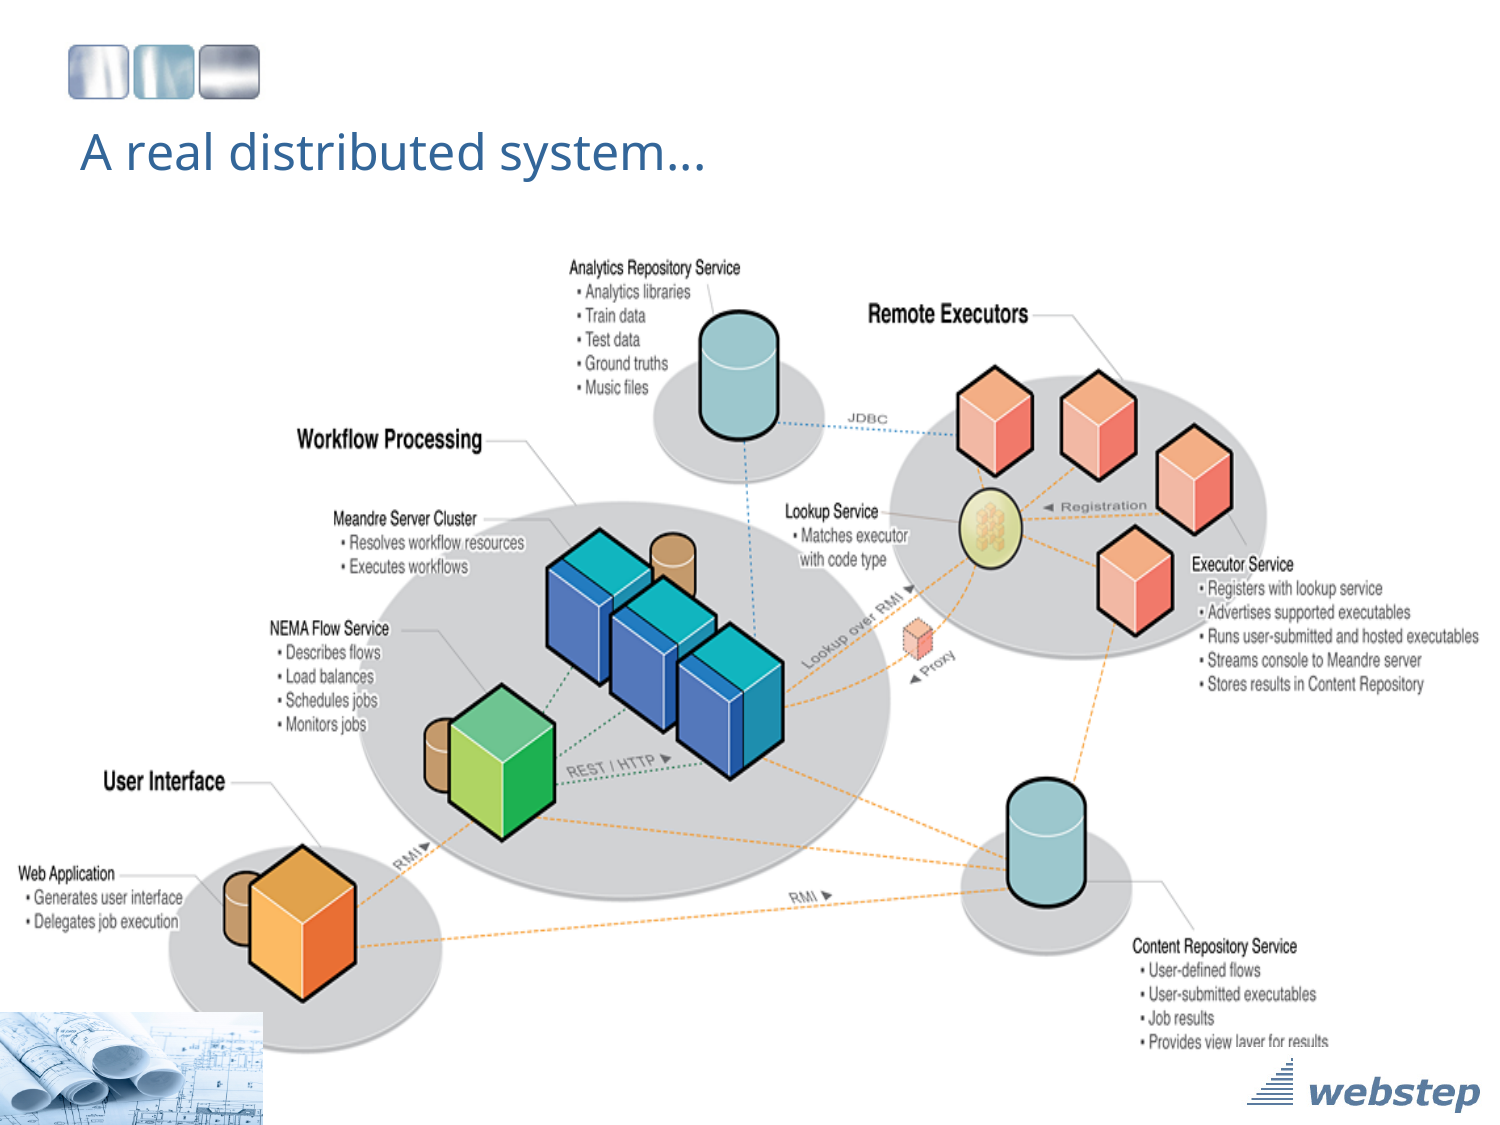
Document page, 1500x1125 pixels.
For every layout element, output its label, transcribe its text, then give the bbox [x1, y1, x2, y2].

title A real distributed system... [72, 73, 1423, 187]
picture [64, 42, 266, 104]
picture [0, 187, 1500, 1125]
